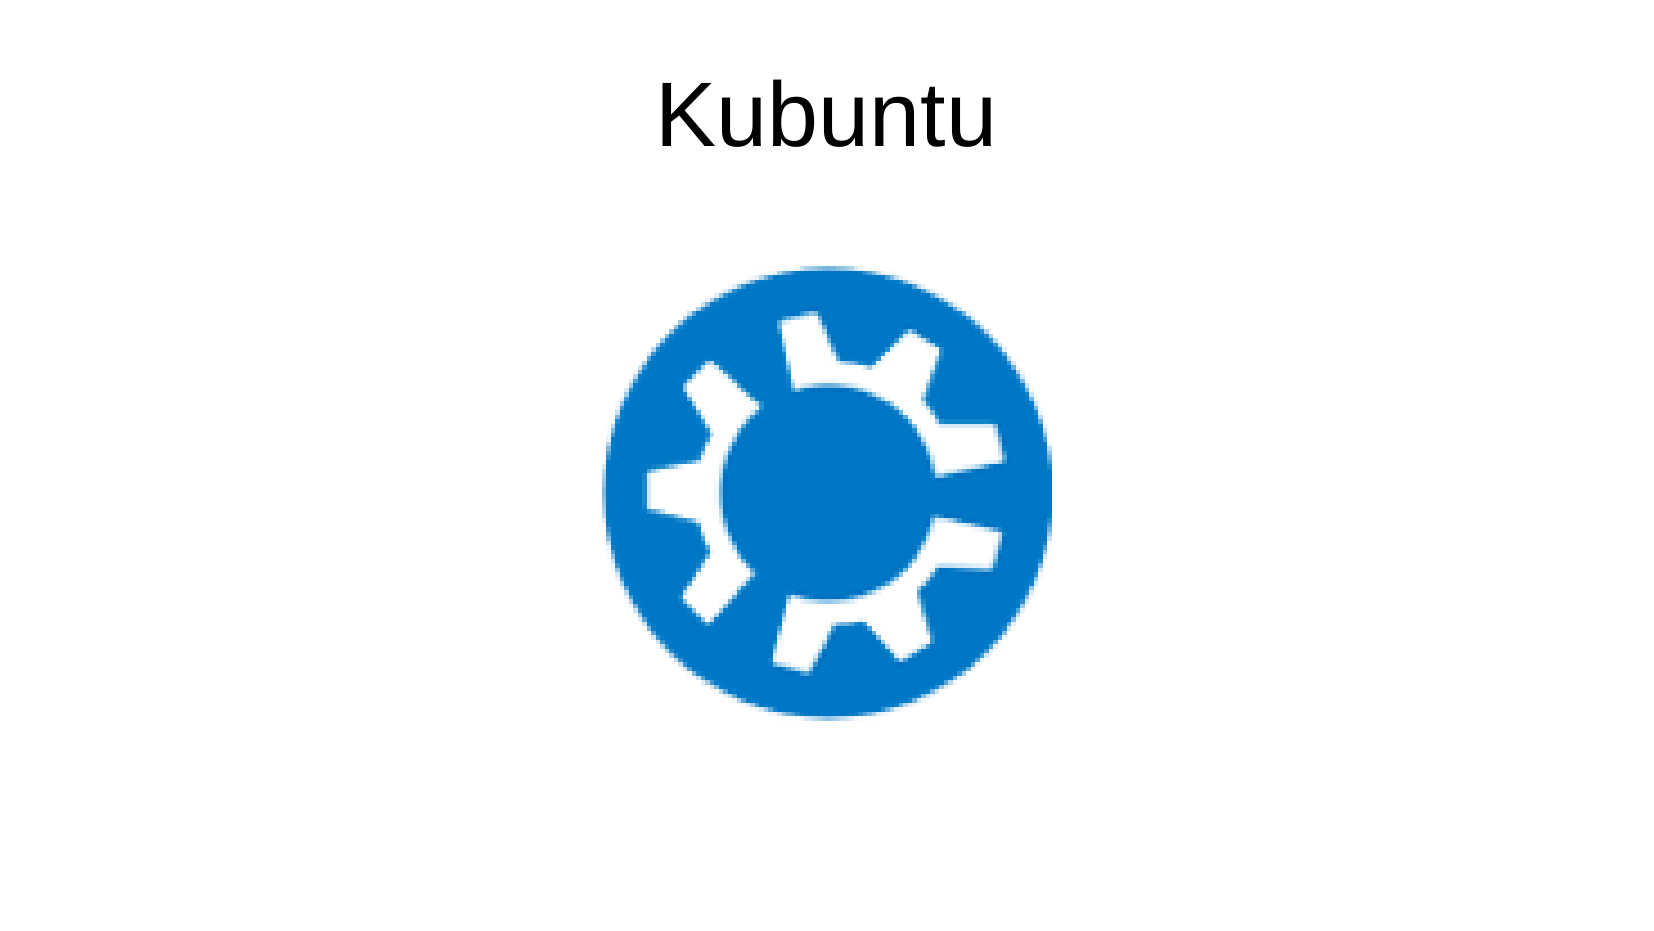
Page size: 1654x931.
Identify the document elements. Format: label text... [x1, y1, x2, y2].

picture [557, 217, 1097, 758]
title Kubuntu [82, 37, 1571, 193]
